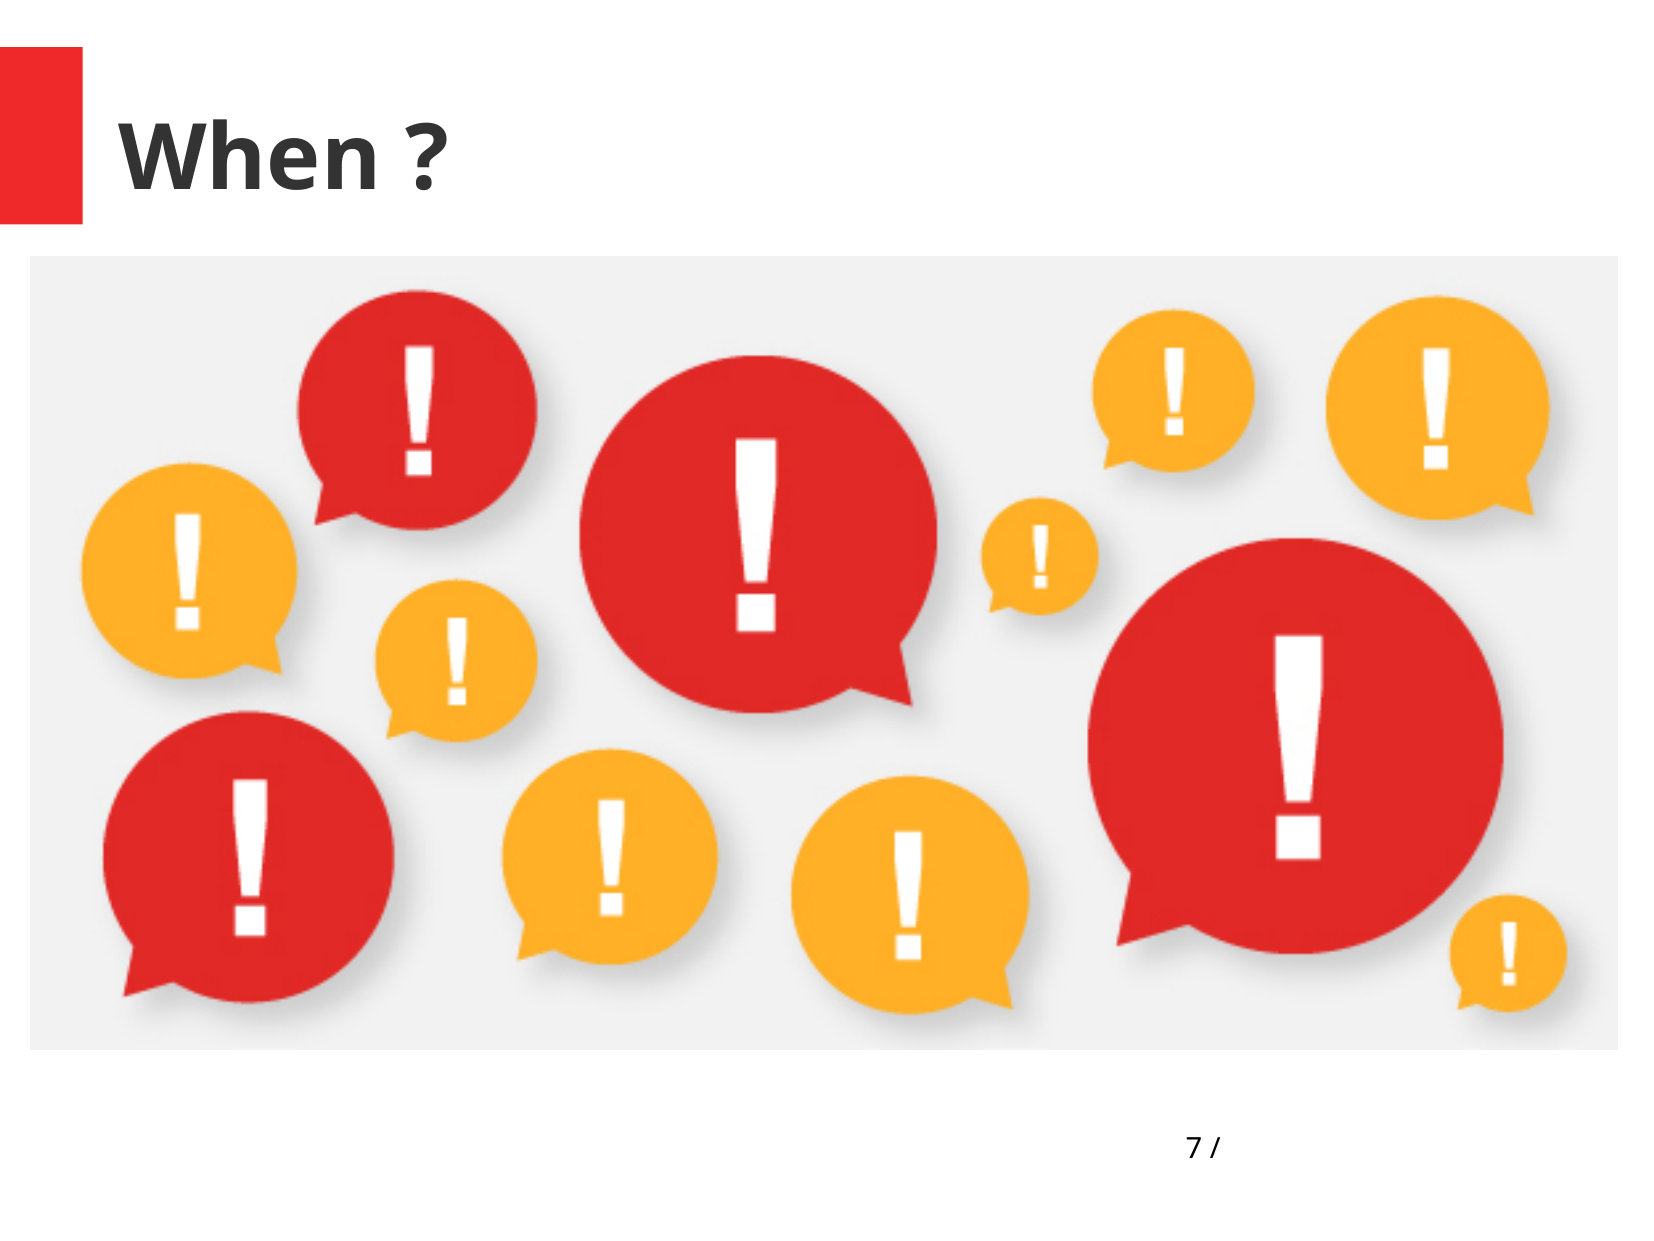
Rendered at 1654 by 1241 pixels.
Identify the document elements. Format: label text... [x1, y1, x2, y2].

text_box / [1185, 1129, 1571, 1216]
title When ? [118, 49, 1571, 256]
picture [30, 256, 1618, 1051]
